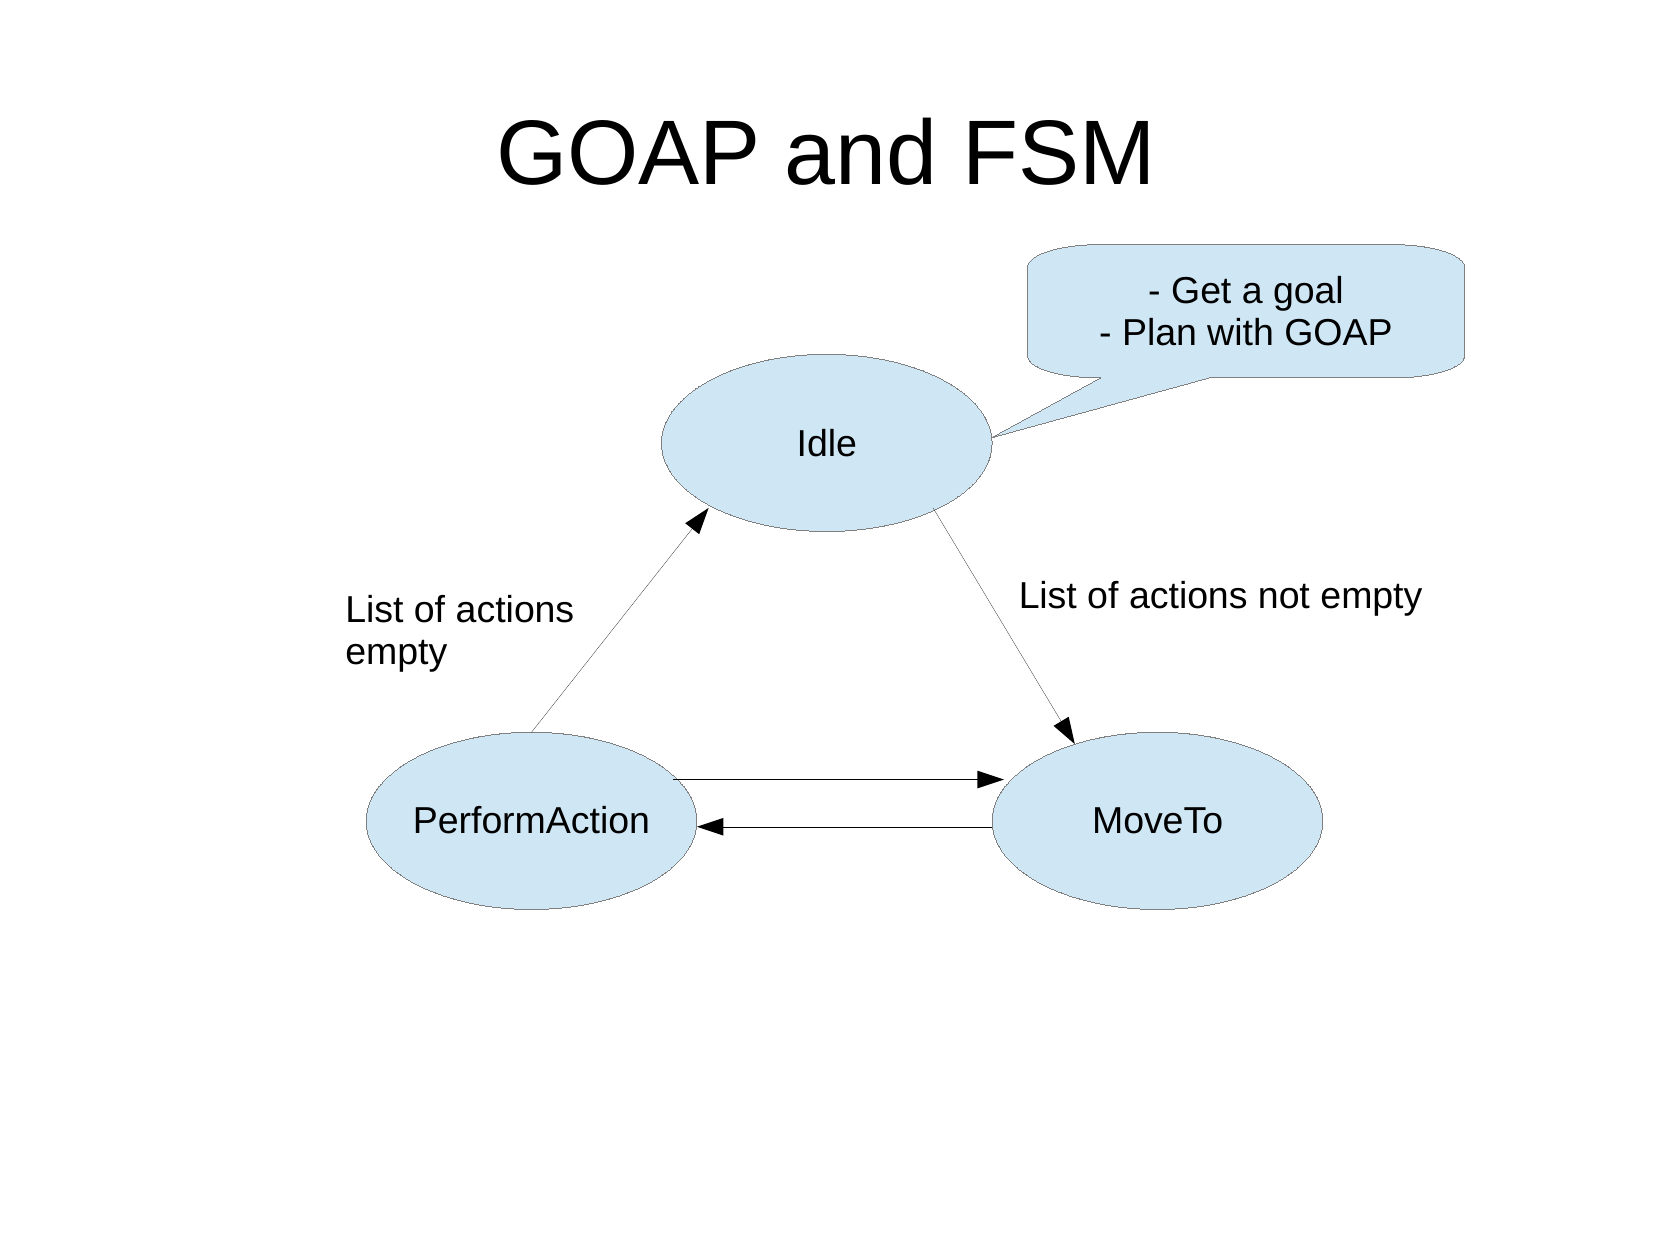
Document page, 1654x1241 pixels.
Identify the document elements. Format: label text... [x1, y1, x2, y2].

text_box Idle [661, 354, 993, 532]
text_box - Get a goal - Plan with GOAP [991, 244, 1465, 438]
text_box PerformAction [366, 732, 697, 910]
title GOAP and FSM [82, 49, 1571, 257]
text_box MoveTo [992, 732, 1323, 910]
text_box List of actions not empty [1003, 566, 1465, 624]
text_box List of actions empty [330, 580, 792, 680]
